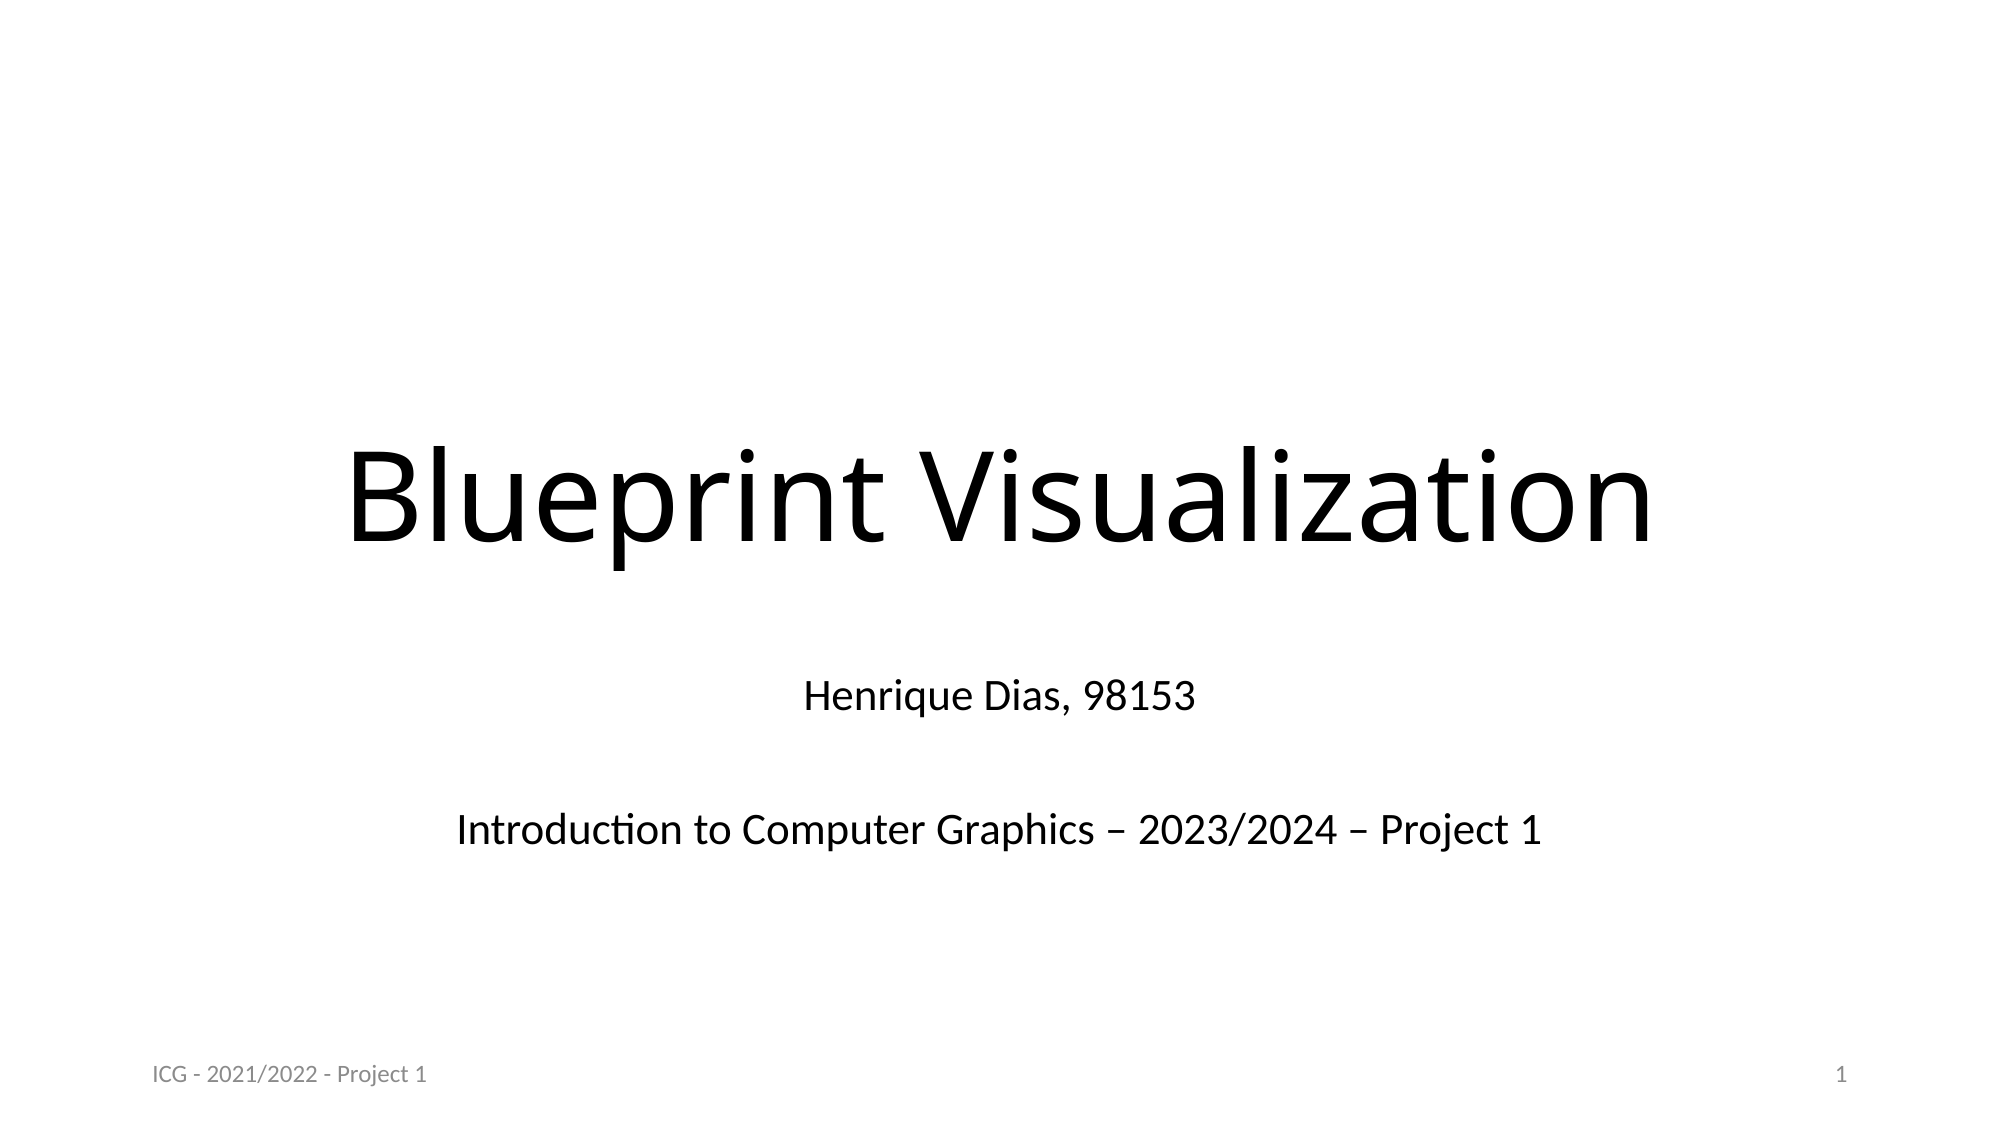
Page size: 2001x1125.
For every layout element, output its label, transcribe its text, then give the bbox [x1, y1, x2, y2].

title Blueprint Visualization [249, 184, 1750, 576]
subtitle Henrique Dias, 98153 Introduction to Computer Graphics – 2023/2024 – Project 1 [249, 590, 1750, 863]
slide_number ICG - 2021/2022 - Project 1 [137, 1042, 588, 1103]
